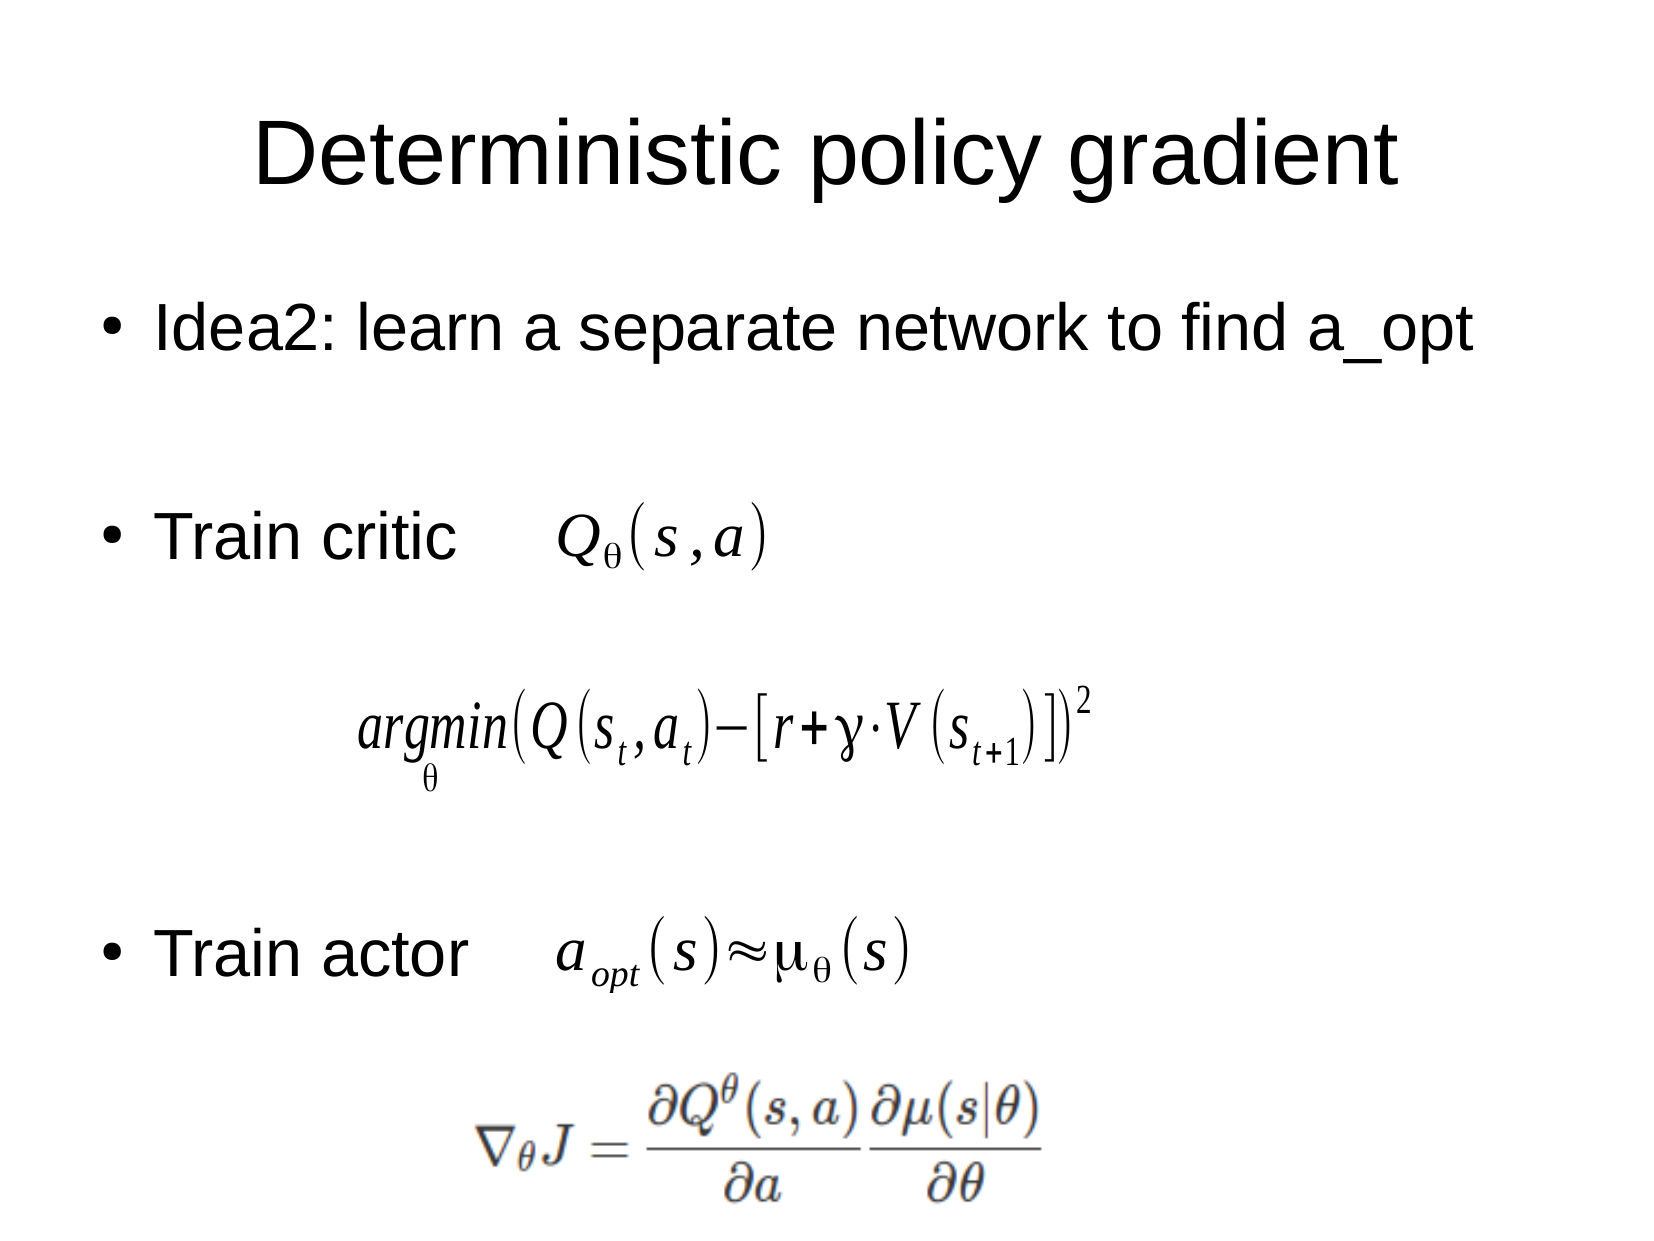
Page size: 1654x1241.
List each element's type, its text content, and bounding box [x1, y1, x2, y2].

chart [344, 674, 1103, 795]
picture [451, 1064, 1082, 1228]
title Deterministic policy gradient [82, 49, 1571, 257]
list Idea2: learn a separate network to find a_opt Train critic Train actor [82, 290, 1571, 1010]
chart [539, 911, 930, 993]
chart [539, 497, 785, 574]
